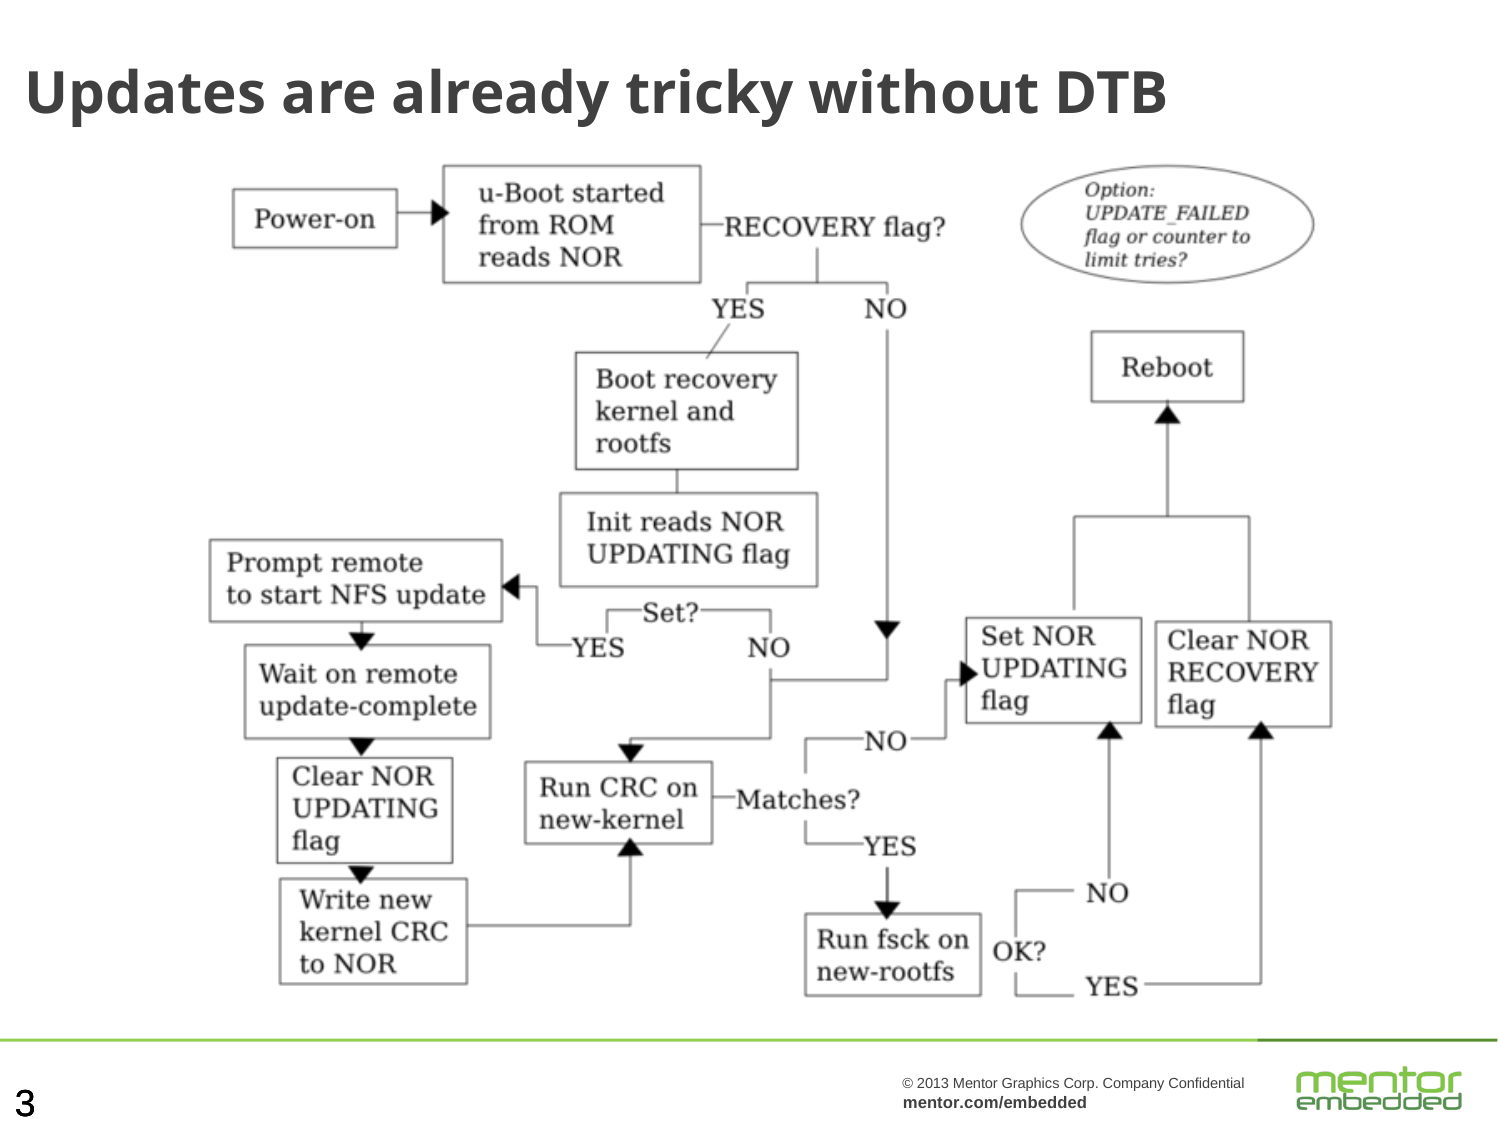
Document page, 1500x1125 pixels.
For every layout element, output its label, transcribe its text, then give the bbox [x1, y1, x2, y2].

picture [1292, 1062, 1464, 1114]
title Updates are already tricky without DTB [24, 12, 1488, 125]
picture [187, 137, 1343, 1031]
